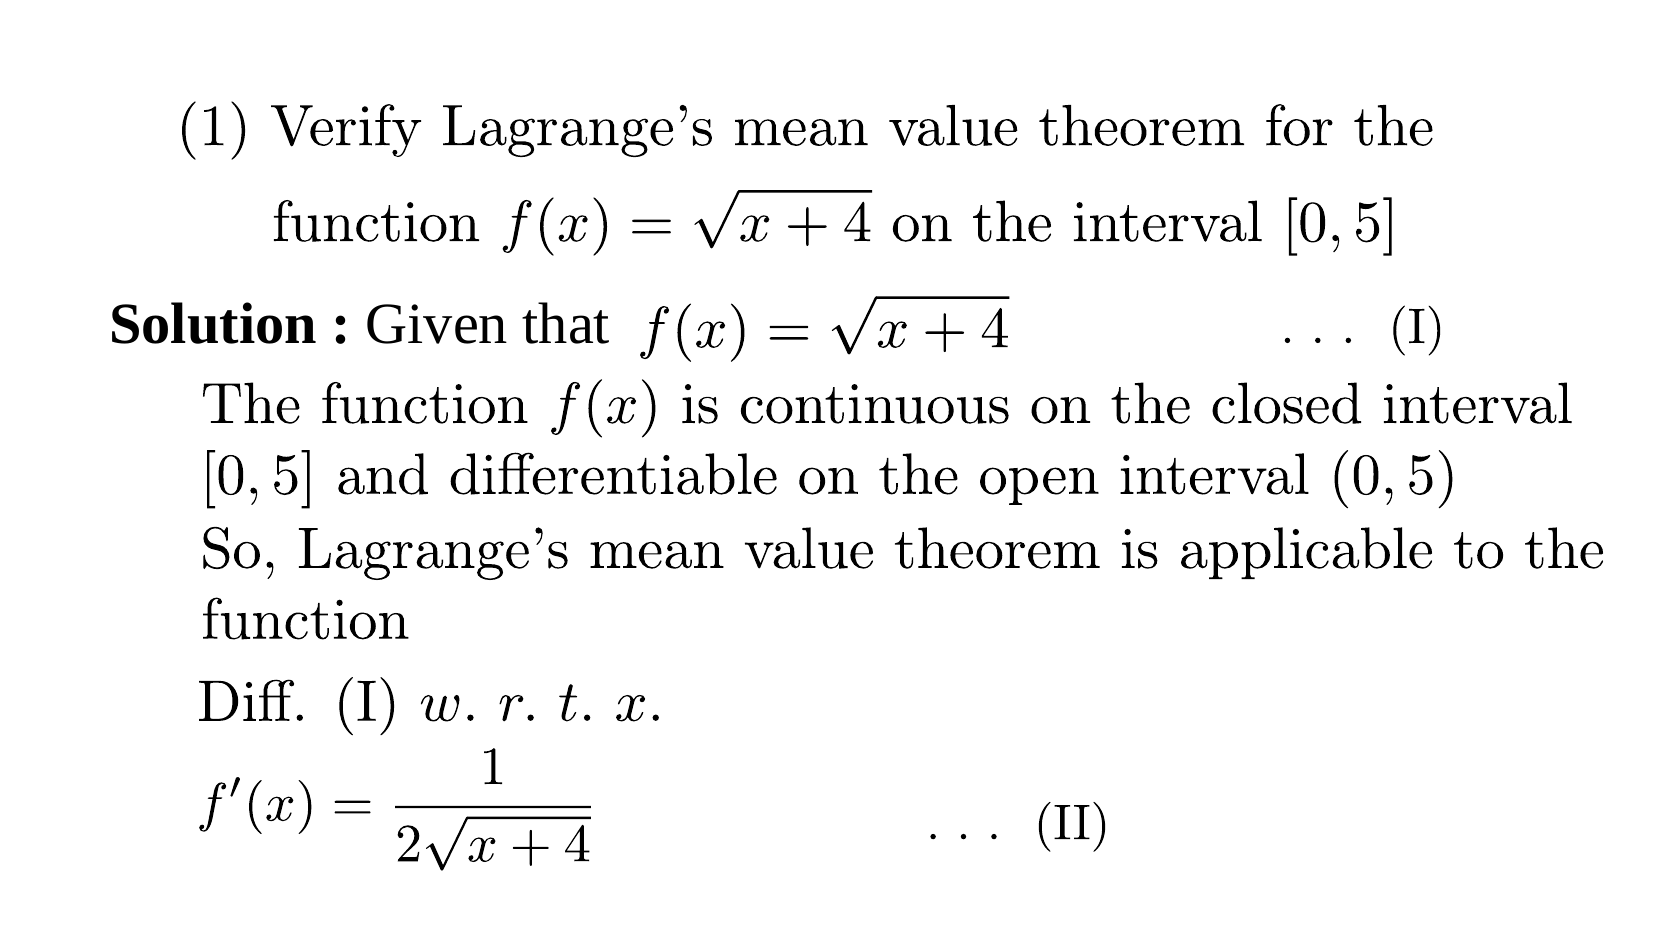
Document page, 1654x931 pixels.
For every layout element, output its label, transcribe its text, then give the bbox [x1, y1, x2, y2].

text_box [1282, 305, 1441, 356]
text_box [179, 101, 1433, 160]
text_box [203, 597, 409, 640]
text_box [639, 296, 1010, 362]
text_box [202, 379, 1572, 438]
text_box [199, 748, 591, 871]
text_box [199, 677, 659, 736]
text_box [273, 190, 1392, 256]
title Solution : Given that [35, 37, 1607, 886]
text_box [203, 526, 1604, 581]
text_box [928, 801, 1106, 852]
text_box [203, 450, 1453, 509]
